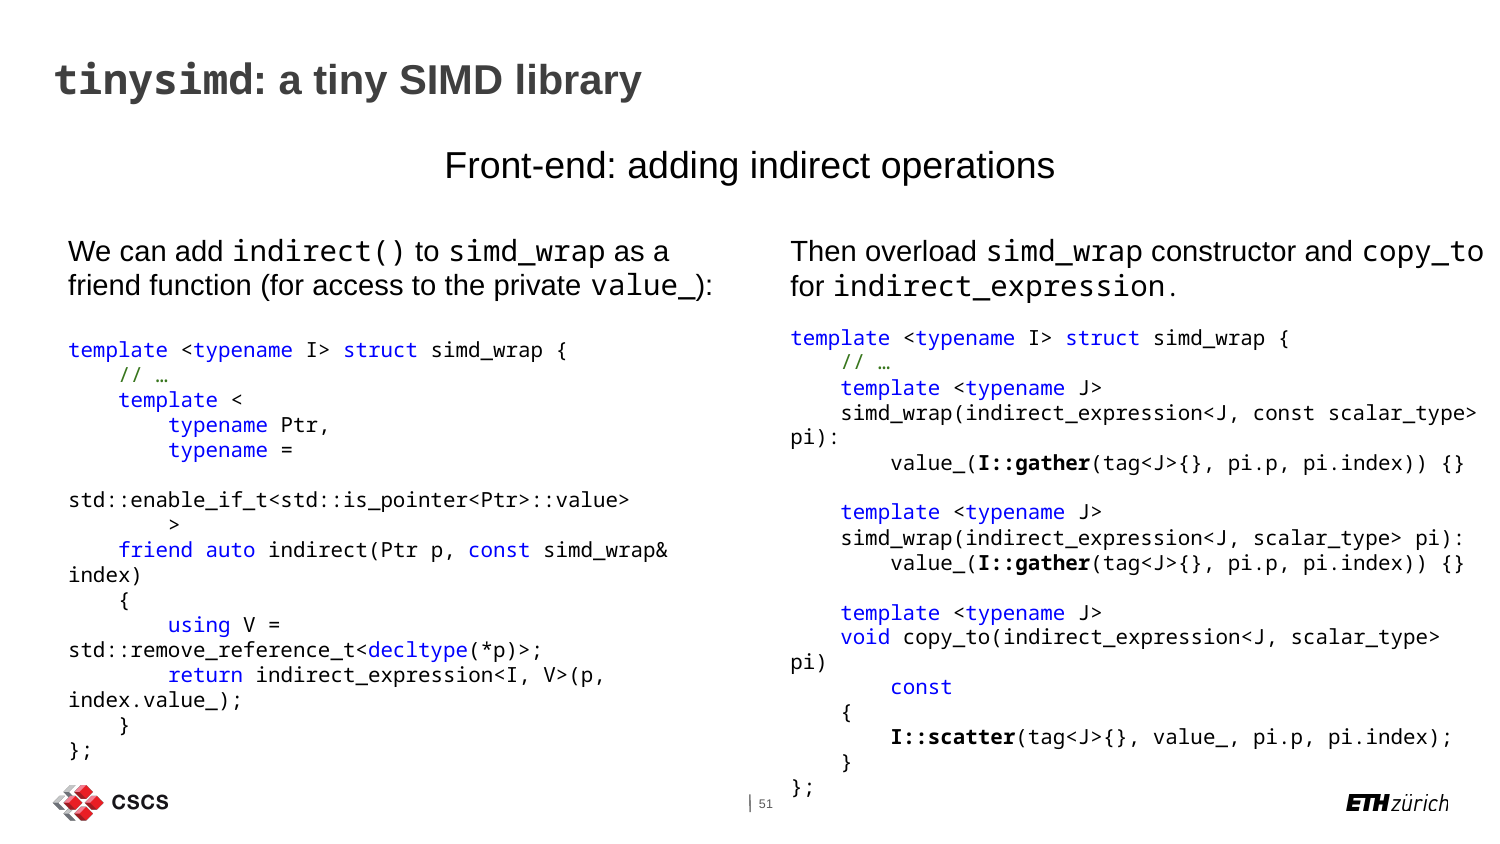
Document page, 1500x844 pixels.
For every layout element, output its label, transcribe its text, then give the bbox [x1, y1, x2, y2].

slide_number <number> [750, 794, 798, 813]
text_box Then overload simd_wrap constructor and copy_to for indirect_expression. template <typename I> struct simd_wrap { // … template <typename J> simd_wrap(indirect_expression<J, const scalar_type> pi): value_(I::gather(tag<J>{}, pi.p, pi.index)) {} template <typename J> simd_wrap(indirect_expression<J, scalar_type> pi): value_(I::gather(tag<J>{}, pi.p, pi.index)) {} template <typename J> void copy_to(indirect_expression<J, scalar_type> pi) const { I::scatter(tag<J>{}, value_, pi.p, pi.index); } }; [775, 216, 1500, 777]
picture [1346, 794, 1448, 811]
list Front-end: adding indirect operations [53, 133, 1447, 767]
picture [43, 775, 177, 830]
title tinysimd: a tiny SIMD library [53, 5, 1447, 112]
text_box We can add indirect() to simd_wrap as a friend function (for access to the private value_): template <typename I> struct simd_wrap { // … template < typename Ptr, typename = std::enable_if_t<std::is_pointer<Ptr>::value> > friend auto indirect(Ptr p, const simd_wrap& index) { using V = std::remove_reference_t<decltype(*p)>; return indirect_expression<I, V>(p, index.value_); } }; [53, 216, 750, 768]
